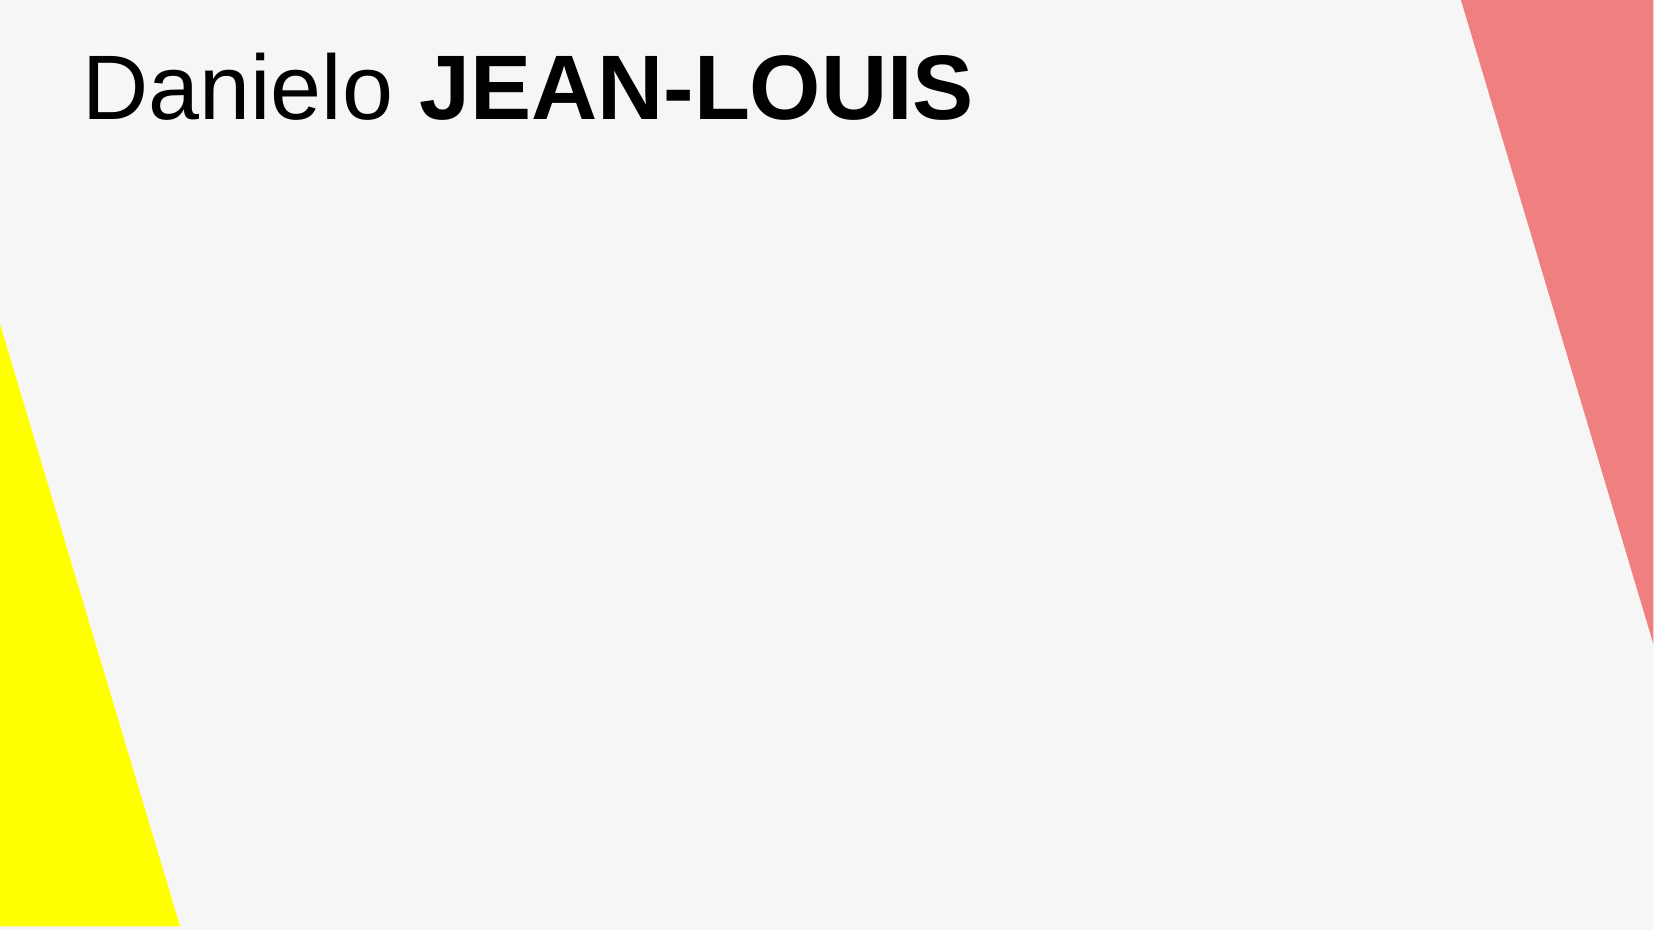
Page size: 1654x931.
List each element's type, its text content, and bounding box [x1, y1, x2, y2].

subtitle Danielo JEAN-LOUIS [82, 36, 1532, 242]
text_box [0, 323, 181, 927]
text_box [1460, 0, 1654, 647]
